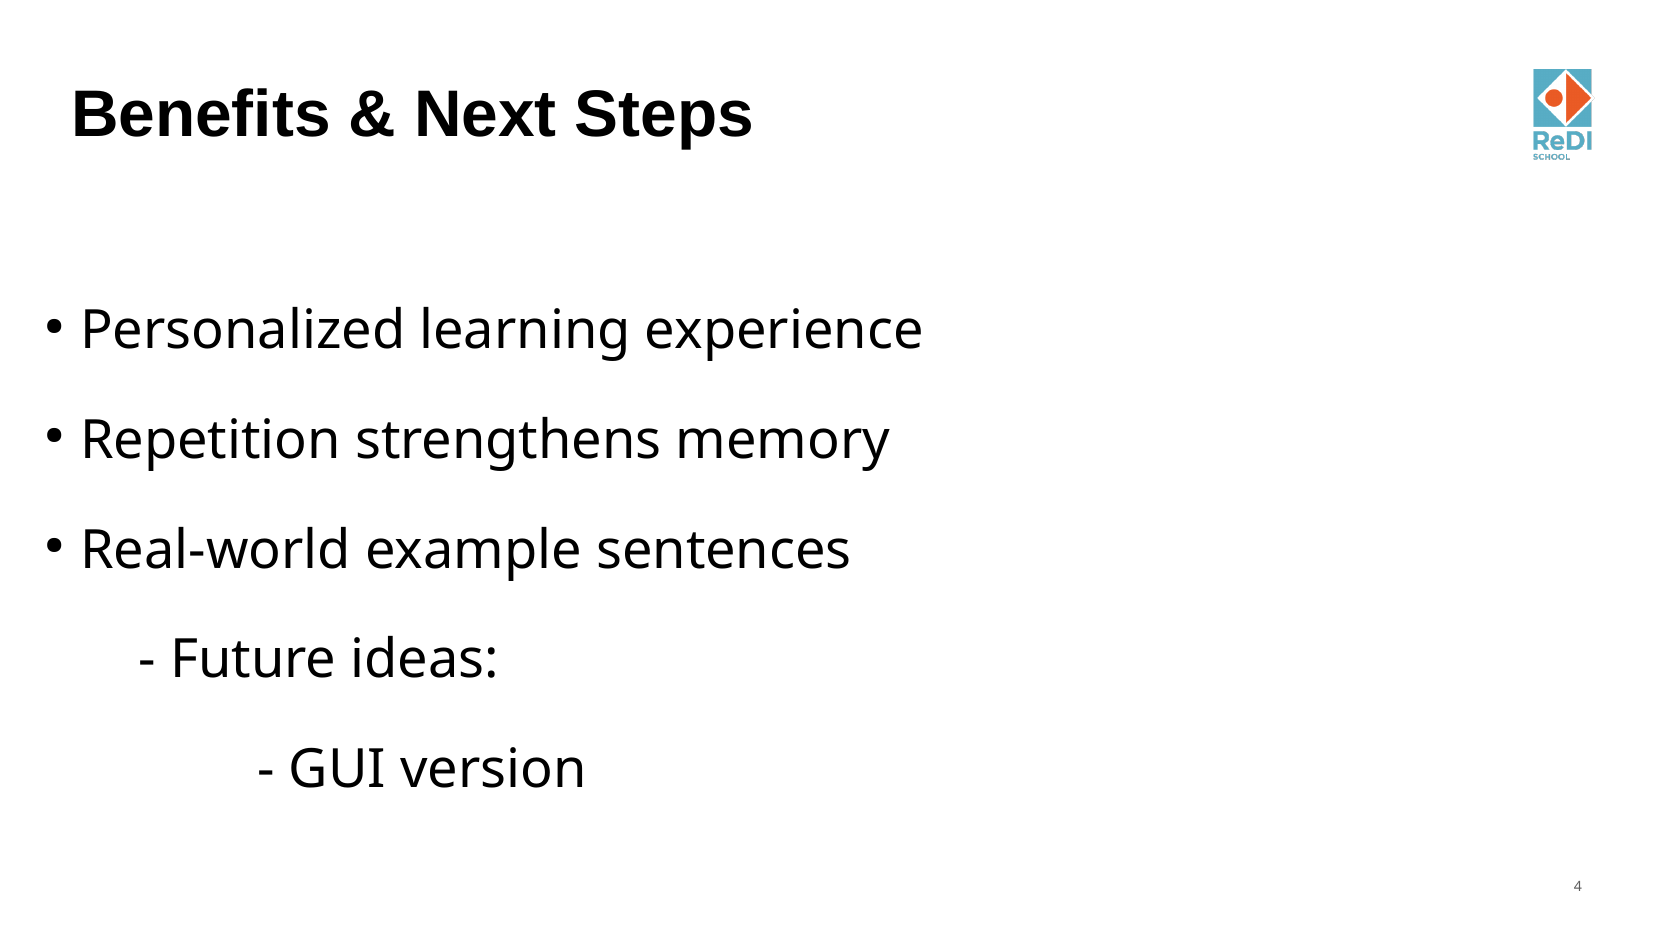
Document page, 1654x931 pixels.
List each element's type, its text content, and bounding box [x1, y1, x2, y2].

list Personalized learning experience Repetition strengthens memory Real-world example sentences - Future ideas: - GUI version [29, 165, 1598, 844]
title Benefits & Next Steps [56, 62, 1530, 165]
picture [1533, 69, 1595, 160]
slide_number <number> [1531, 861, 1598, 911]
